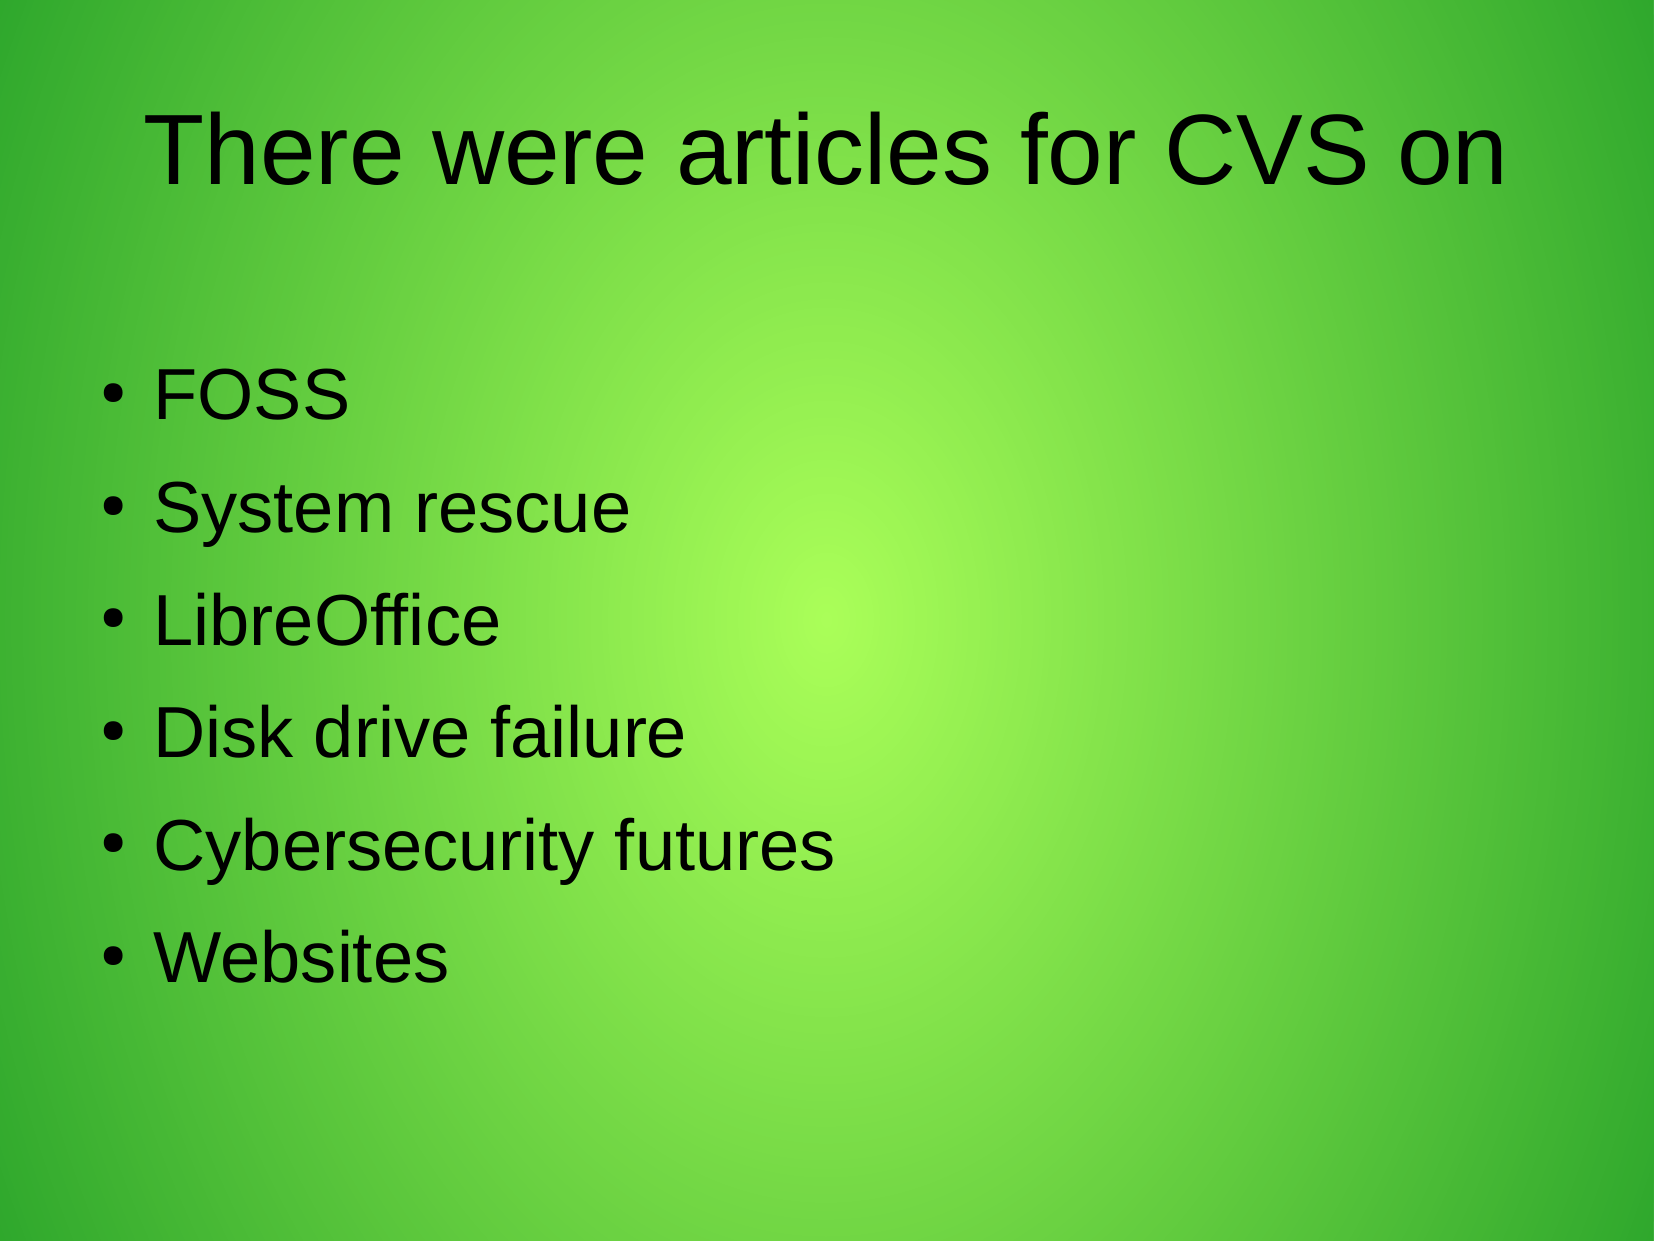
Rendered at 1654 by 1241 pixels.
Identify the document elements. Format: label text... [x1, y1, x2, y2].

title There were articles for CVS on [82, 47, 1571, 252]
list FOSS System rescue LibreOffice Disk drive failure Cybersecurity futures Websites [82, 354, 1571, 1105]
